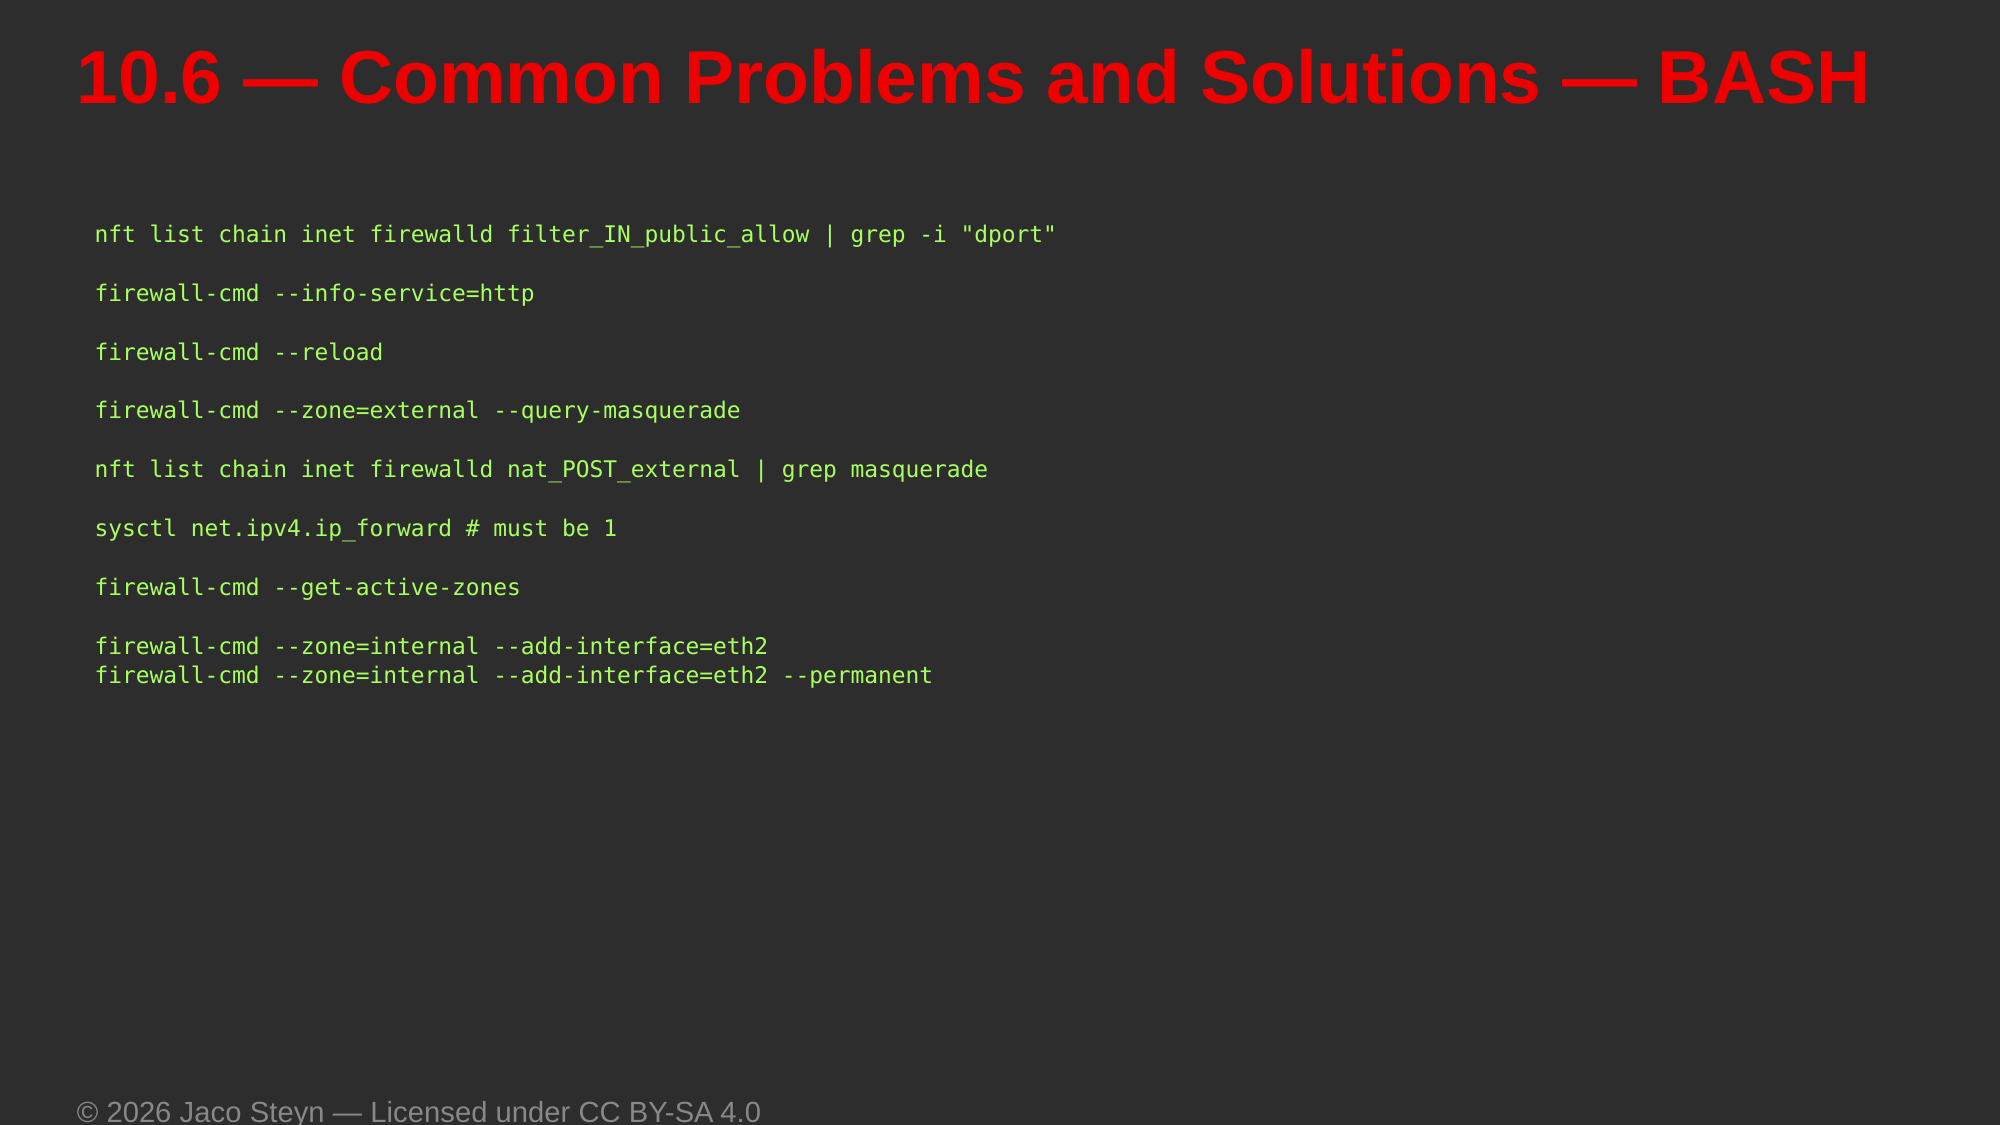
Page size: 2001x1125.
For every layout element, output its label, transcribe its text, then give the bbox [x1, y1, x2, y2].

text_box nft list chain inet firewalld filter_IN_public_allow | grep -i "dport" firewall-cmd --info-service=http firewall-cmd --reload firewall-cmd --zone=external --query-masquerade nft list chain inet firewalld nat_POST_external | grep masquerade sysctl net.ipv4.ip_forward # must be 1 firewall-cmd --get-active-zones firewall-cmd --zone=internal --add-interface=eth2 firewall-cmd --zone=internal --add-interface=eth2 --permanent [59, 194, 1942, 1052]
text_box 10.6 — Common Problems and Solutions — BASH [59, 23, 1942, 178]
text_box © 2026 Jaco Steyn — Licensed under CC BY-SA 4.0 [59, 1083, 1942, 1120]
